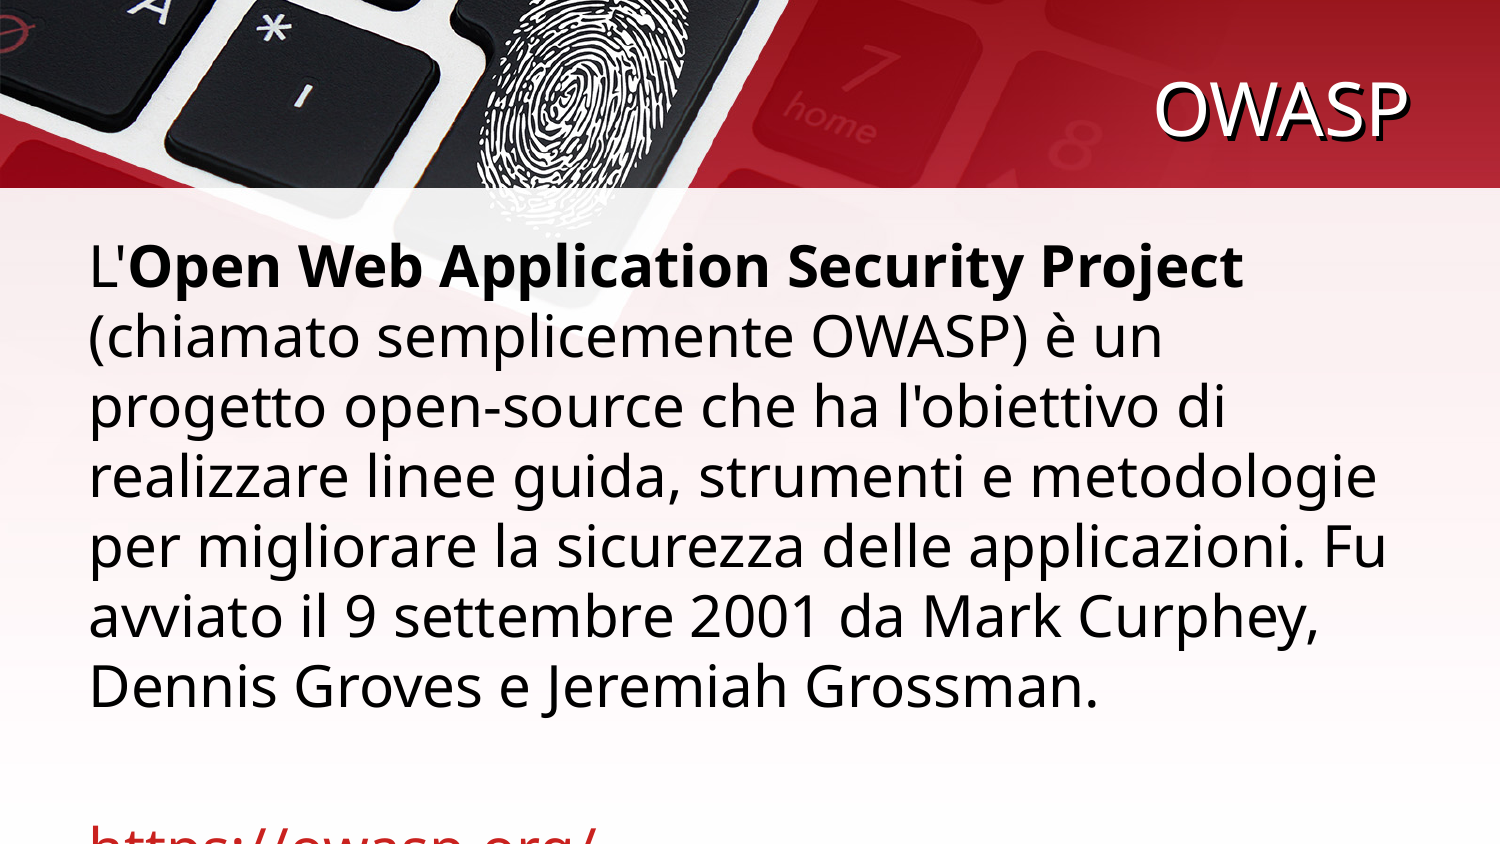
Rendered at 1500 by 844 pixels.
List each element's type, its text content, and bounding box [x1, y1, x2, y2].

list L'Open Web Application Security Project (chiamato semplicemente OWASP) è un progetto open-source che ha l'obiettivo di realizzare linee guida, strumenti e metodologie per migliorare la sicurezza delle applicazioni. Fu avviato il 9 settembre 2001 da Mark Curphey, Dennis Groves e Jeremiah Grossman. https://owasp.org/ [73, 221, 1427, 773]
title OWASP [73, 46, 1427, 168]
picture [0, 0, 1500, 844]
